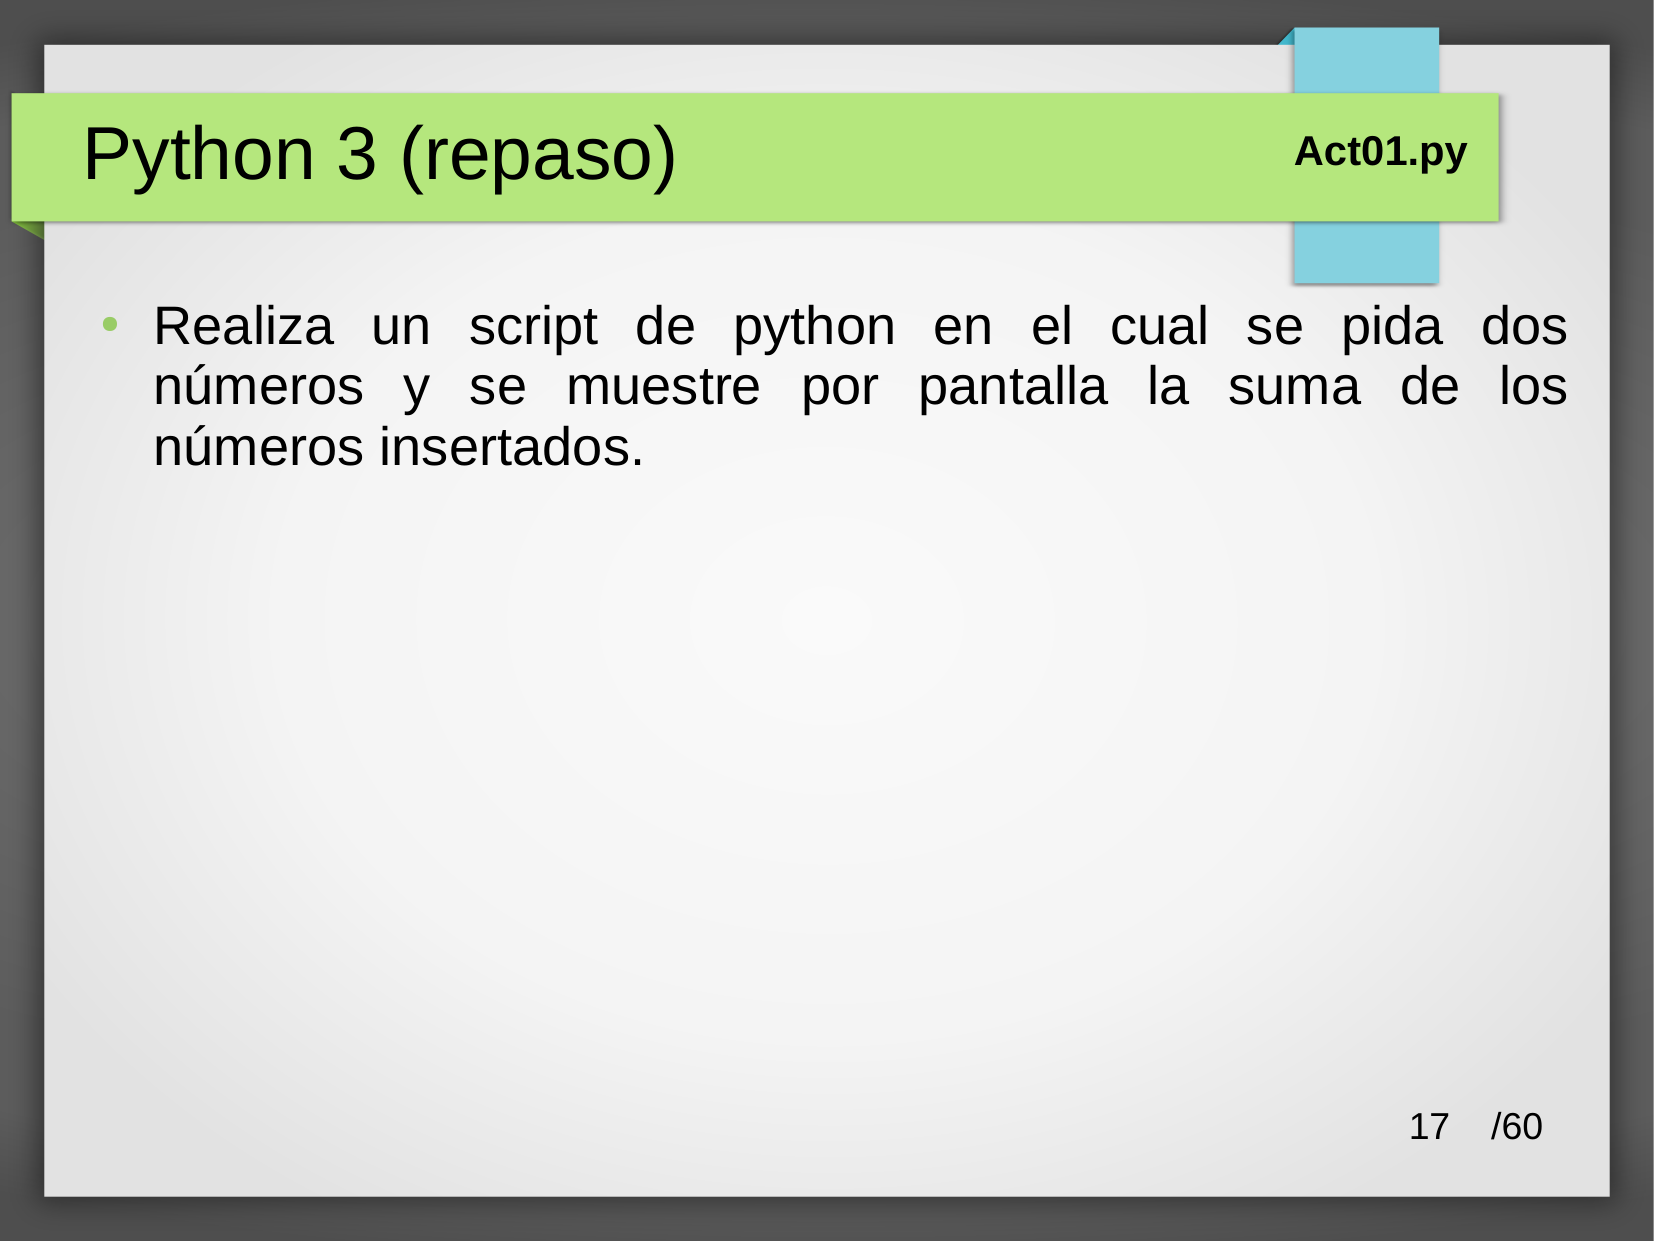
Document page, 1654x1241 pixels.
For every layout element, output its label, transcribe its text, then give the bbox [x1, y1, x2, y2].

picture [0, 0, 1654, 1241]
text_box Act01.py [1279, 120, 1489, 229]
text_box <número> [1393, 1098, 1476, 1169]
text_box /60 [1476, 1098, 1644, 1169]
list Realiza un script de python en el cual se pida dos números y se muestre por pantalla la suma de los números insertados. [82, 295, 1571, 1015]
title Python 3 (repaso) [82, 94, 1264, 213]
